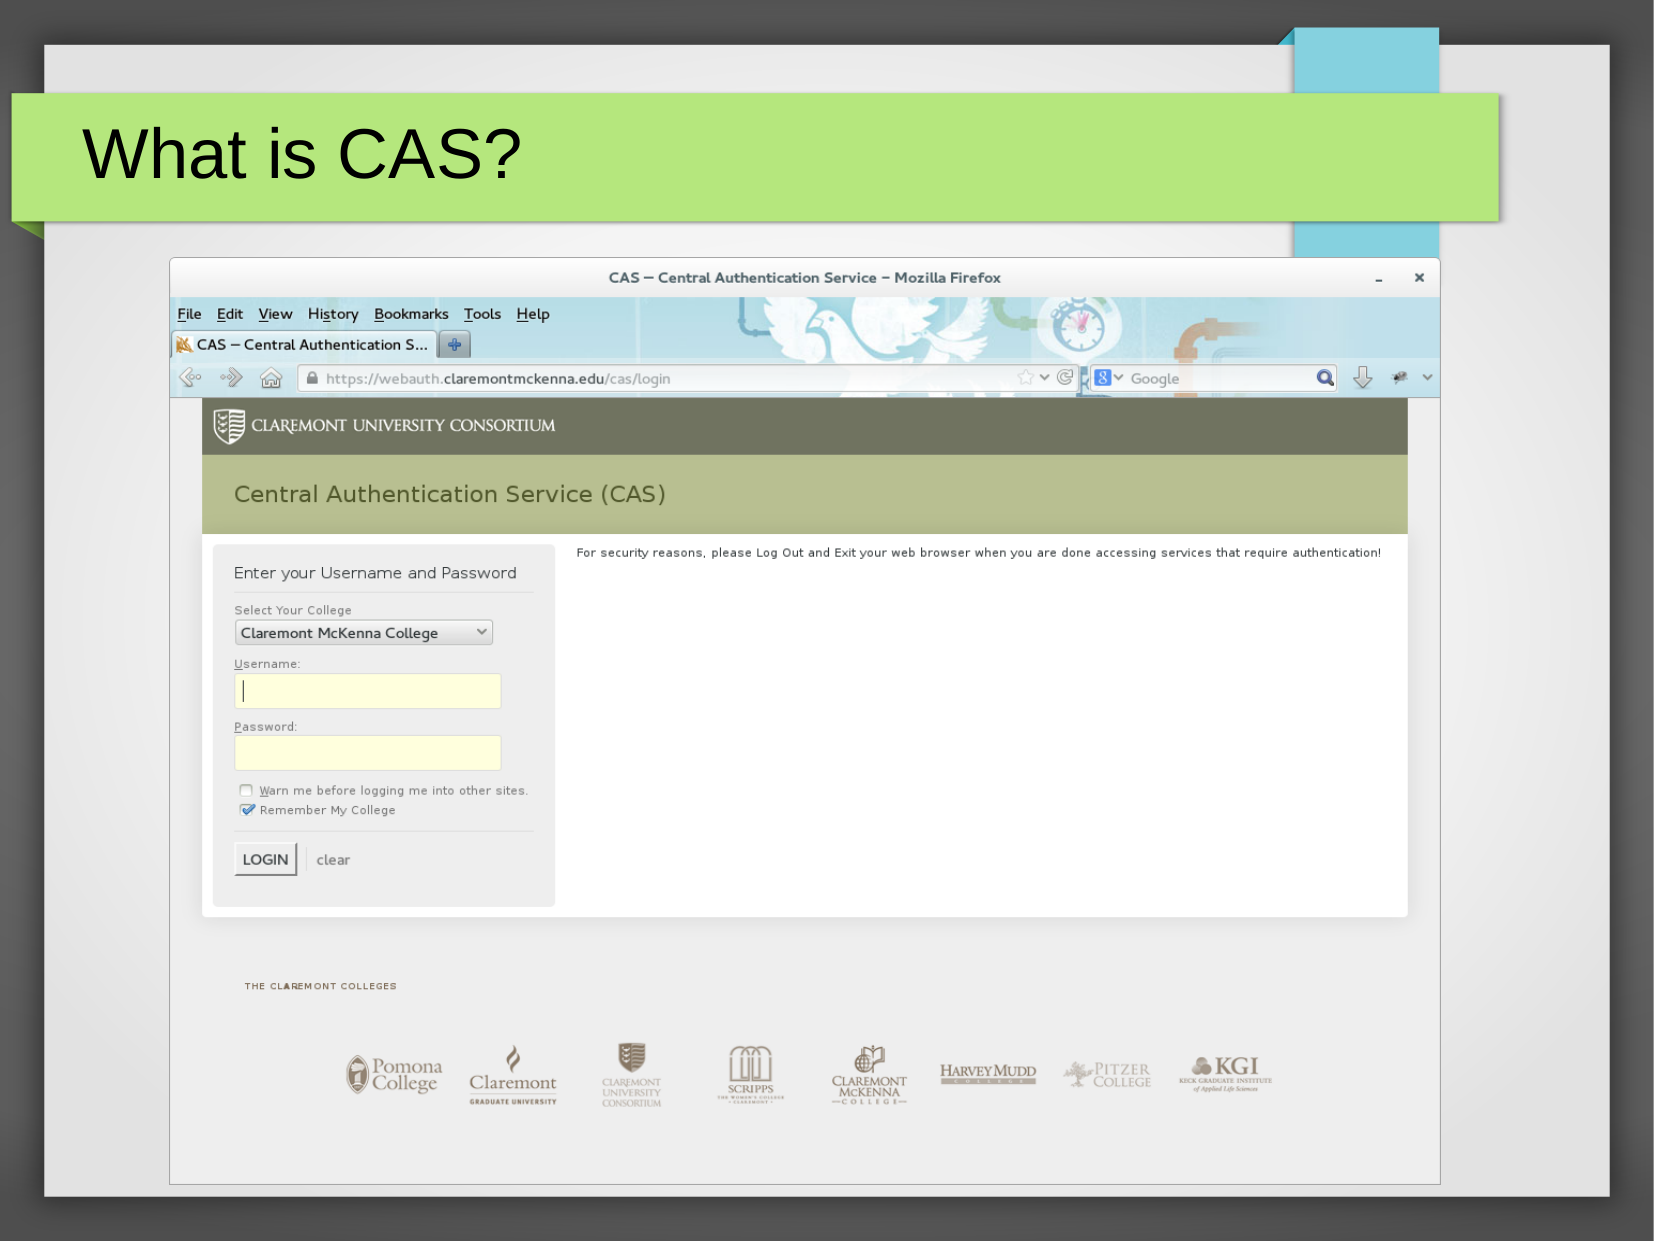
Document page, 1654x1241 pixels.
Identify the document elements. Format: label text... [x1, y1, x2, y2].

picture [0, 0, 1654, 1241]
title What is CAS? [82, 94, 1264, 213]
